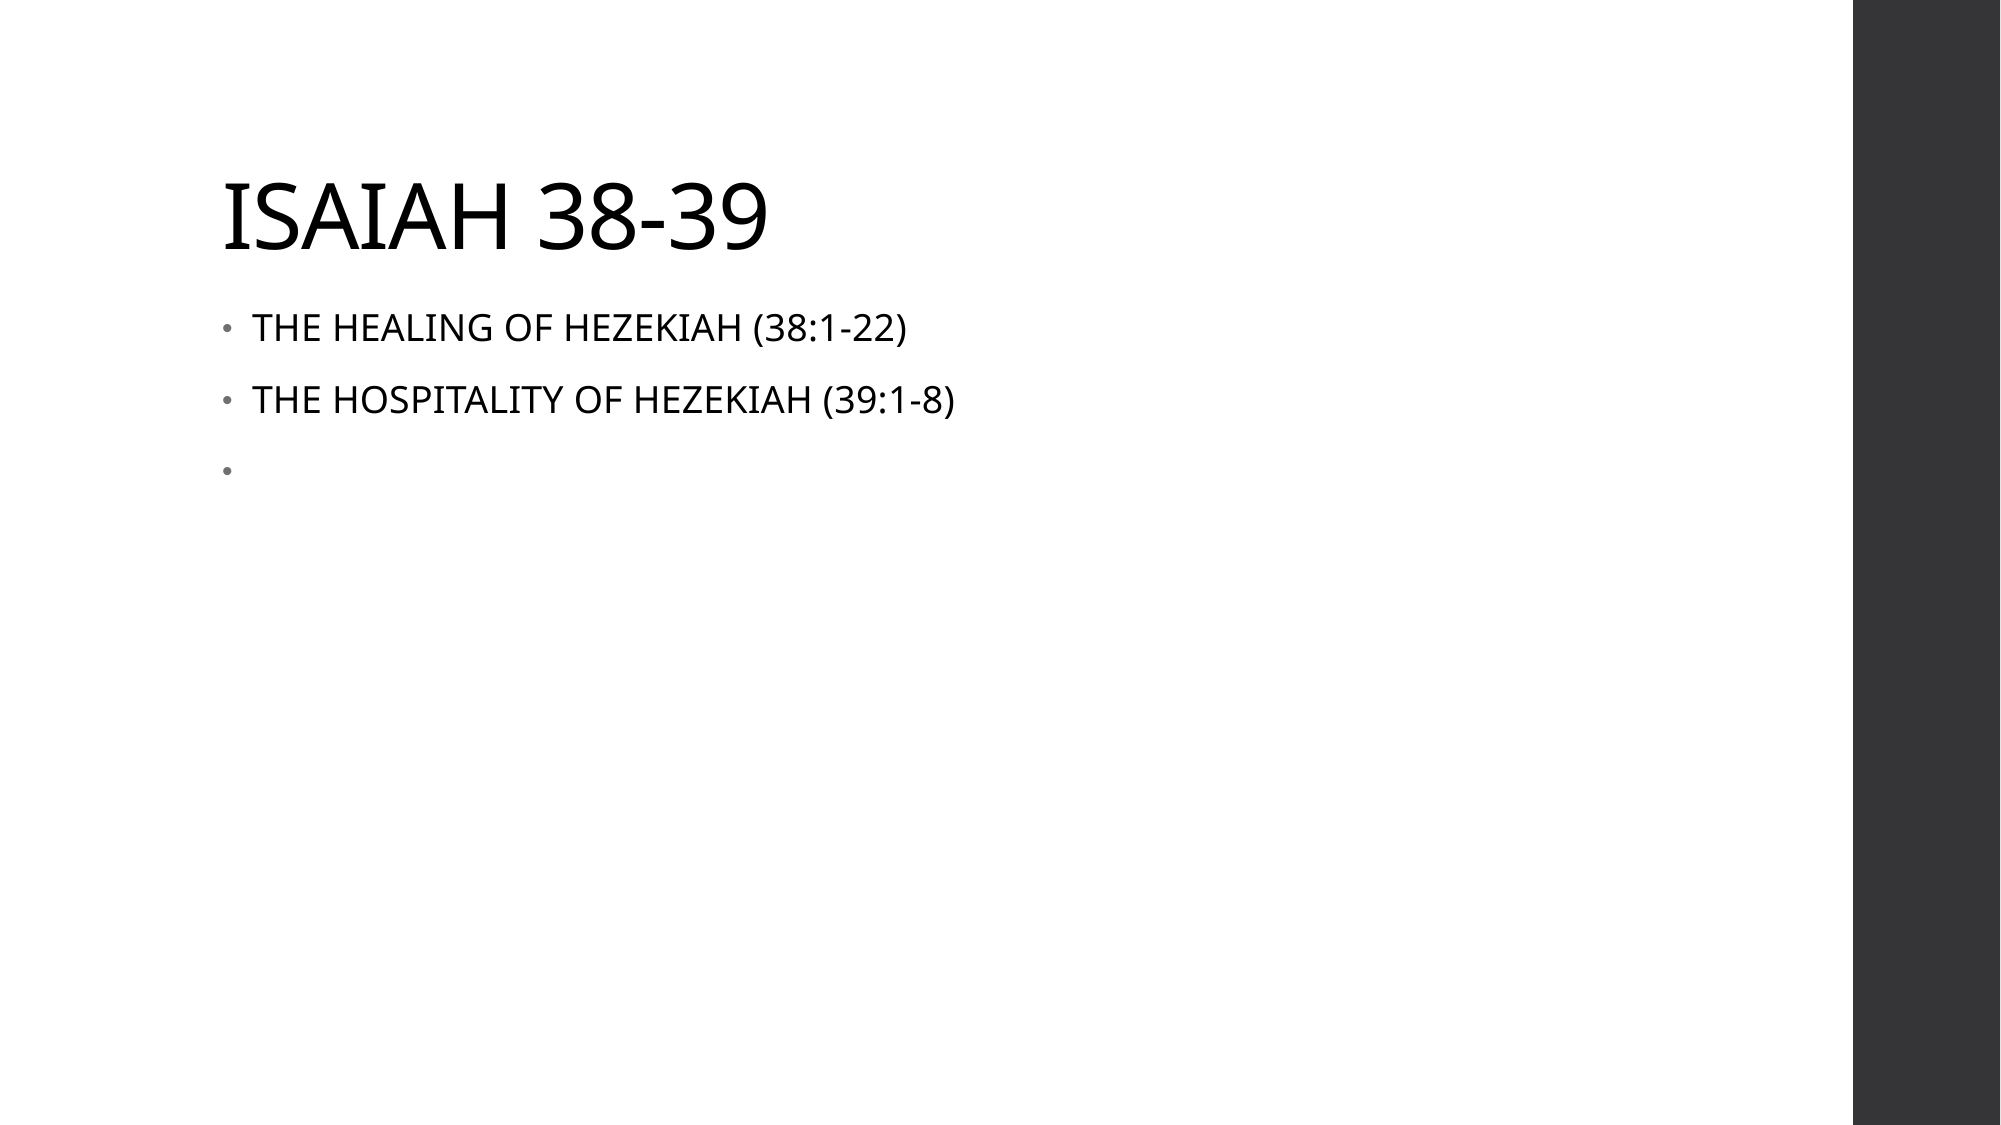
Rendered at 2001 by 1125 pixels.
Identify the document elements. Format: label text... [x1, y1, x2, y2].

list THE HEALING OF HEZEKIAH (38:1-22) THE HOSPITALITY OF HEZEKIAH (39:1-8) [206, 299, 1617, 1014]
title ISAIAH 38-39 [206, 60, 1797, 278]
